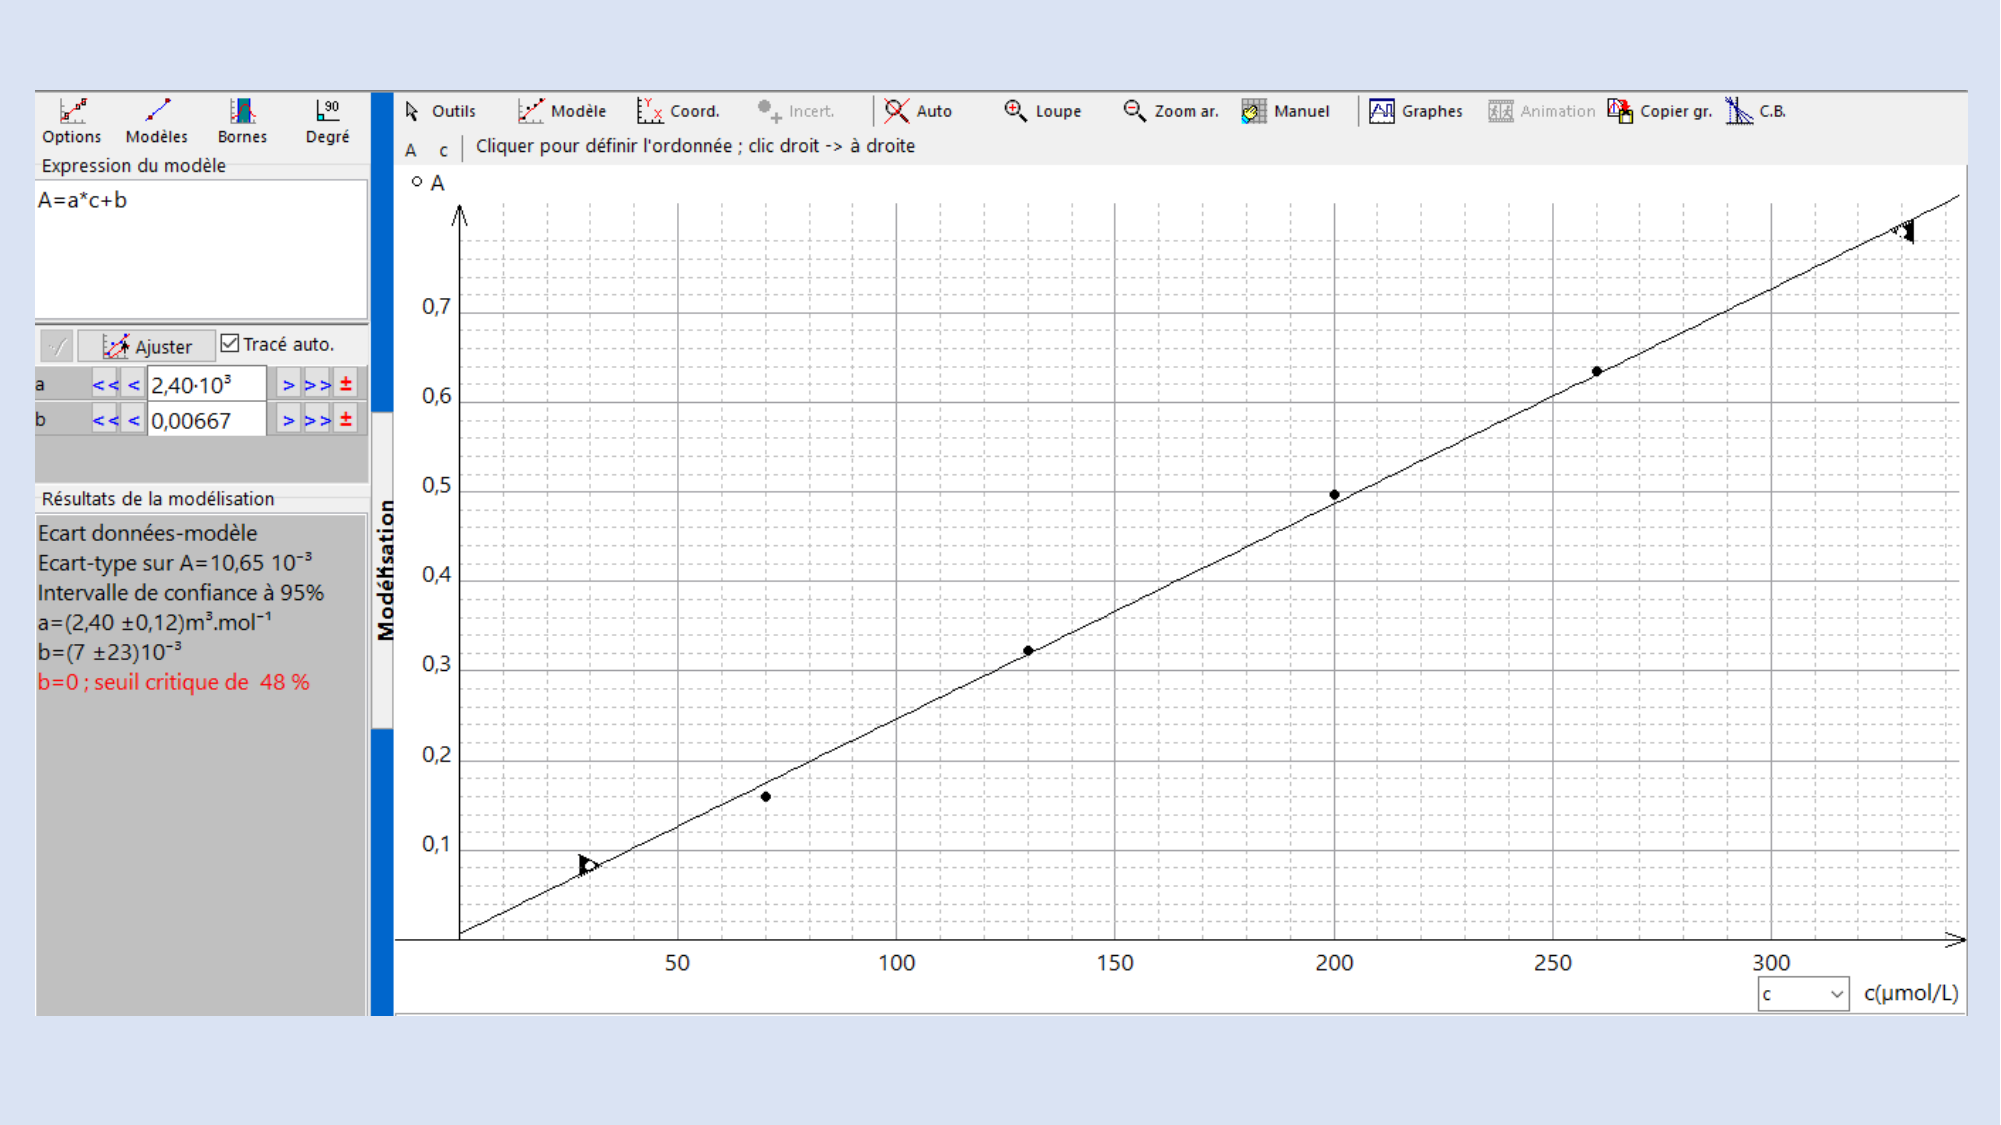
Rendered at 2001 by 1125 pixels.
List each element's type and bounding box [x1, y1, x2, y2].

picture [35, 90, 1968, 1016]
